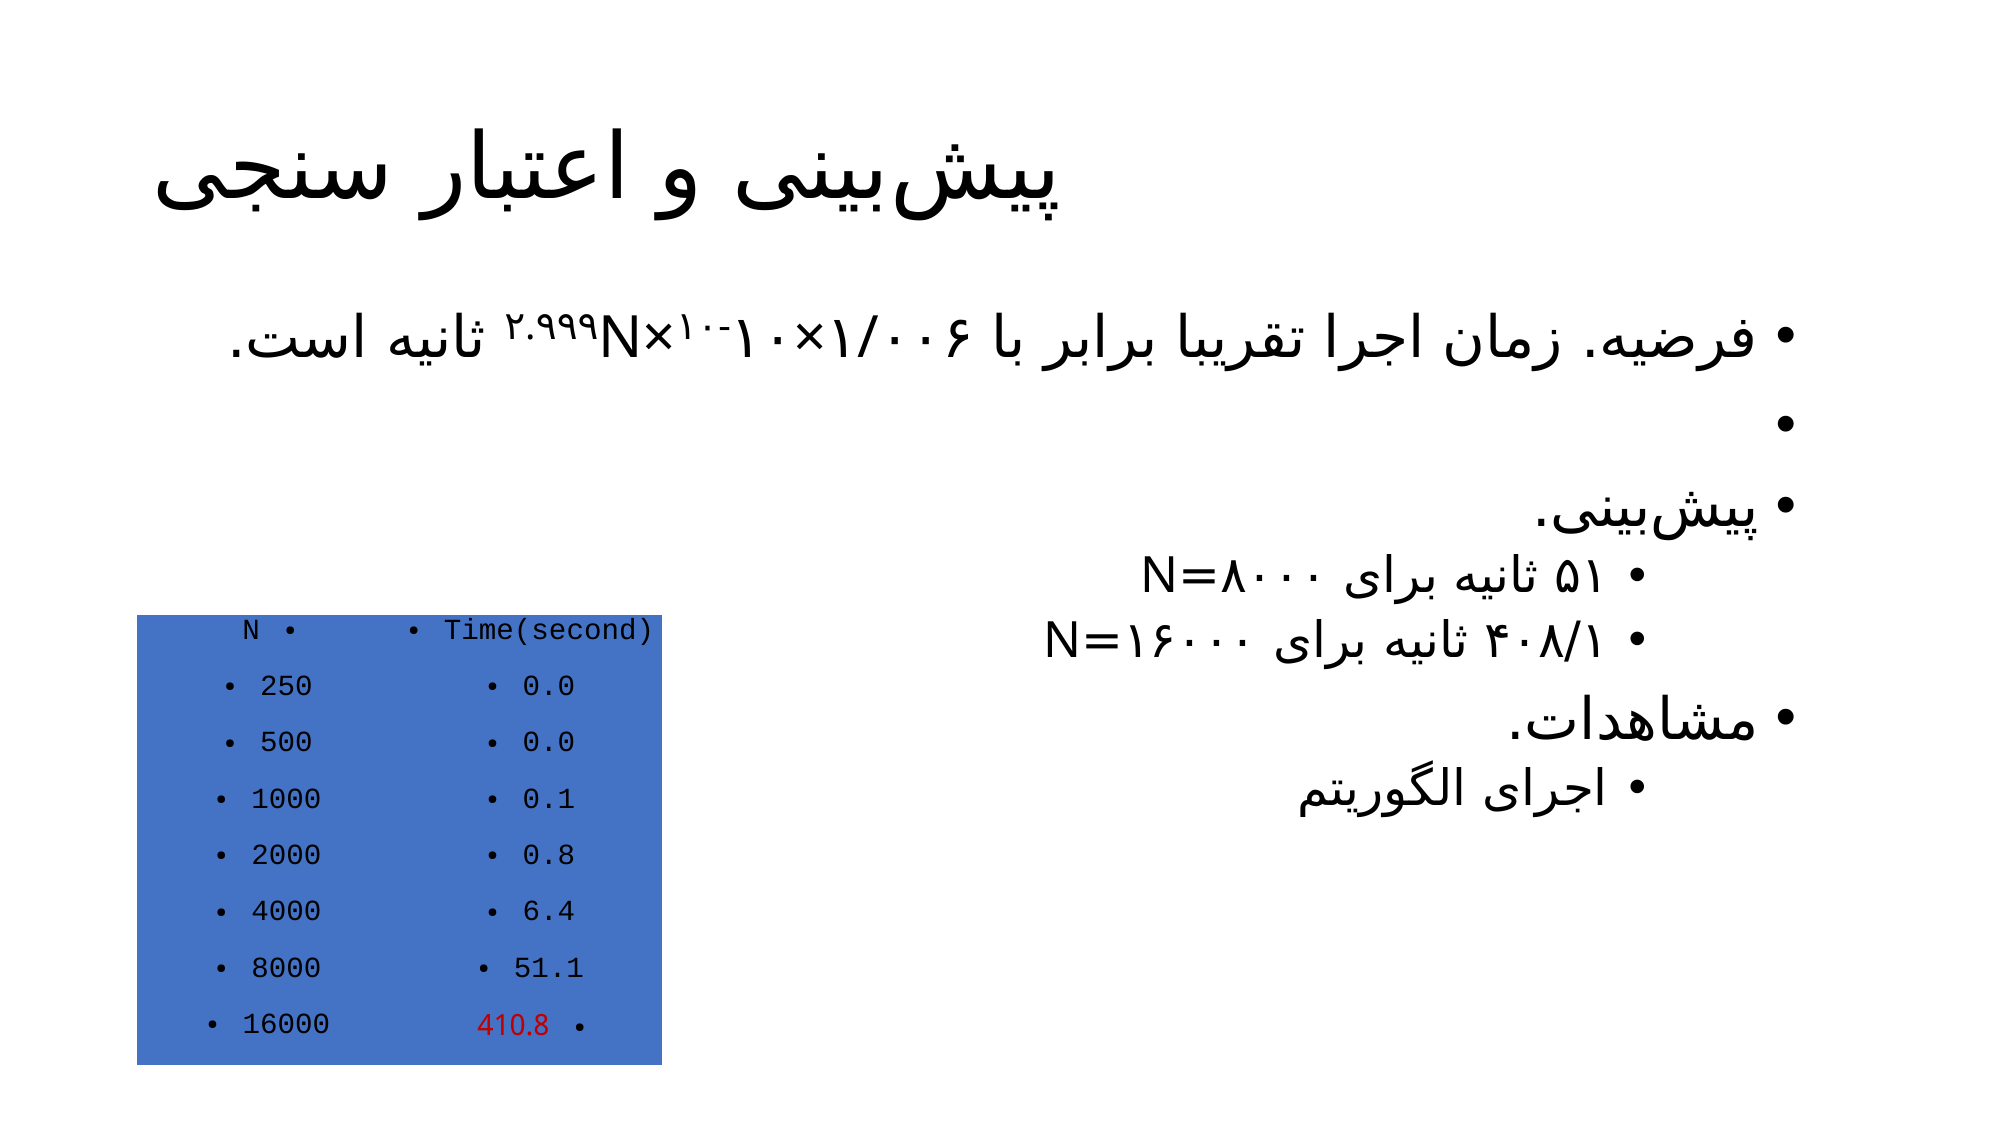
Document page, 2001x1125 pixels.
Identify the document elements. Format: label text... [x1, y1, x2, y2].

table_cell 0.0 [400, 728, 662, 784]
table_cell 0.0 [400, 671, 662, 728]
table_cell 51.1 [400, 953, 662, 1009]
table_cell 410.8 [400, 1009, 662, 1065]
table_header Time(second) [400, 615, 662, 671]
table_cell 16000 [137, 1009, 400, 1065]
table_header N [137, 615, 400, 671]
table_cell 4000 [137, 897, 400, 953]
table_cell 8000 [137, 953, 400, 1009]
table_cell 250 [137, 671, 400, 728]
table_cell 1000 [137, 784, 400, 840]
table_cell 500 [137, 728, 400, 784]
title پیش‌بینی و اعتبار سنجی [137, 59, 1863, 278]
list فرضیه. زمان اجرا تقریبا برابر با ۲.۹۹۹N×۱۰-۱۰×۱/۰۰۶ ثانیه است. پیش‌بینی. ۵۱ ثانیه برای ۸۰۰۰=N ۴۰۸/۱ ثانیه برای ۱۶۰۰۰=N مشاهدات. اجرای الگوریتم [137, 299, 1863, 1014]
table_cell 2000 [137, 840, 400, 897]
table_cell 6.4 [400, 897, 662, 953]
table_cell 0.1 [400, 784, 662, 840]
table_cell 0.8 [400, 840, 662, 897]
